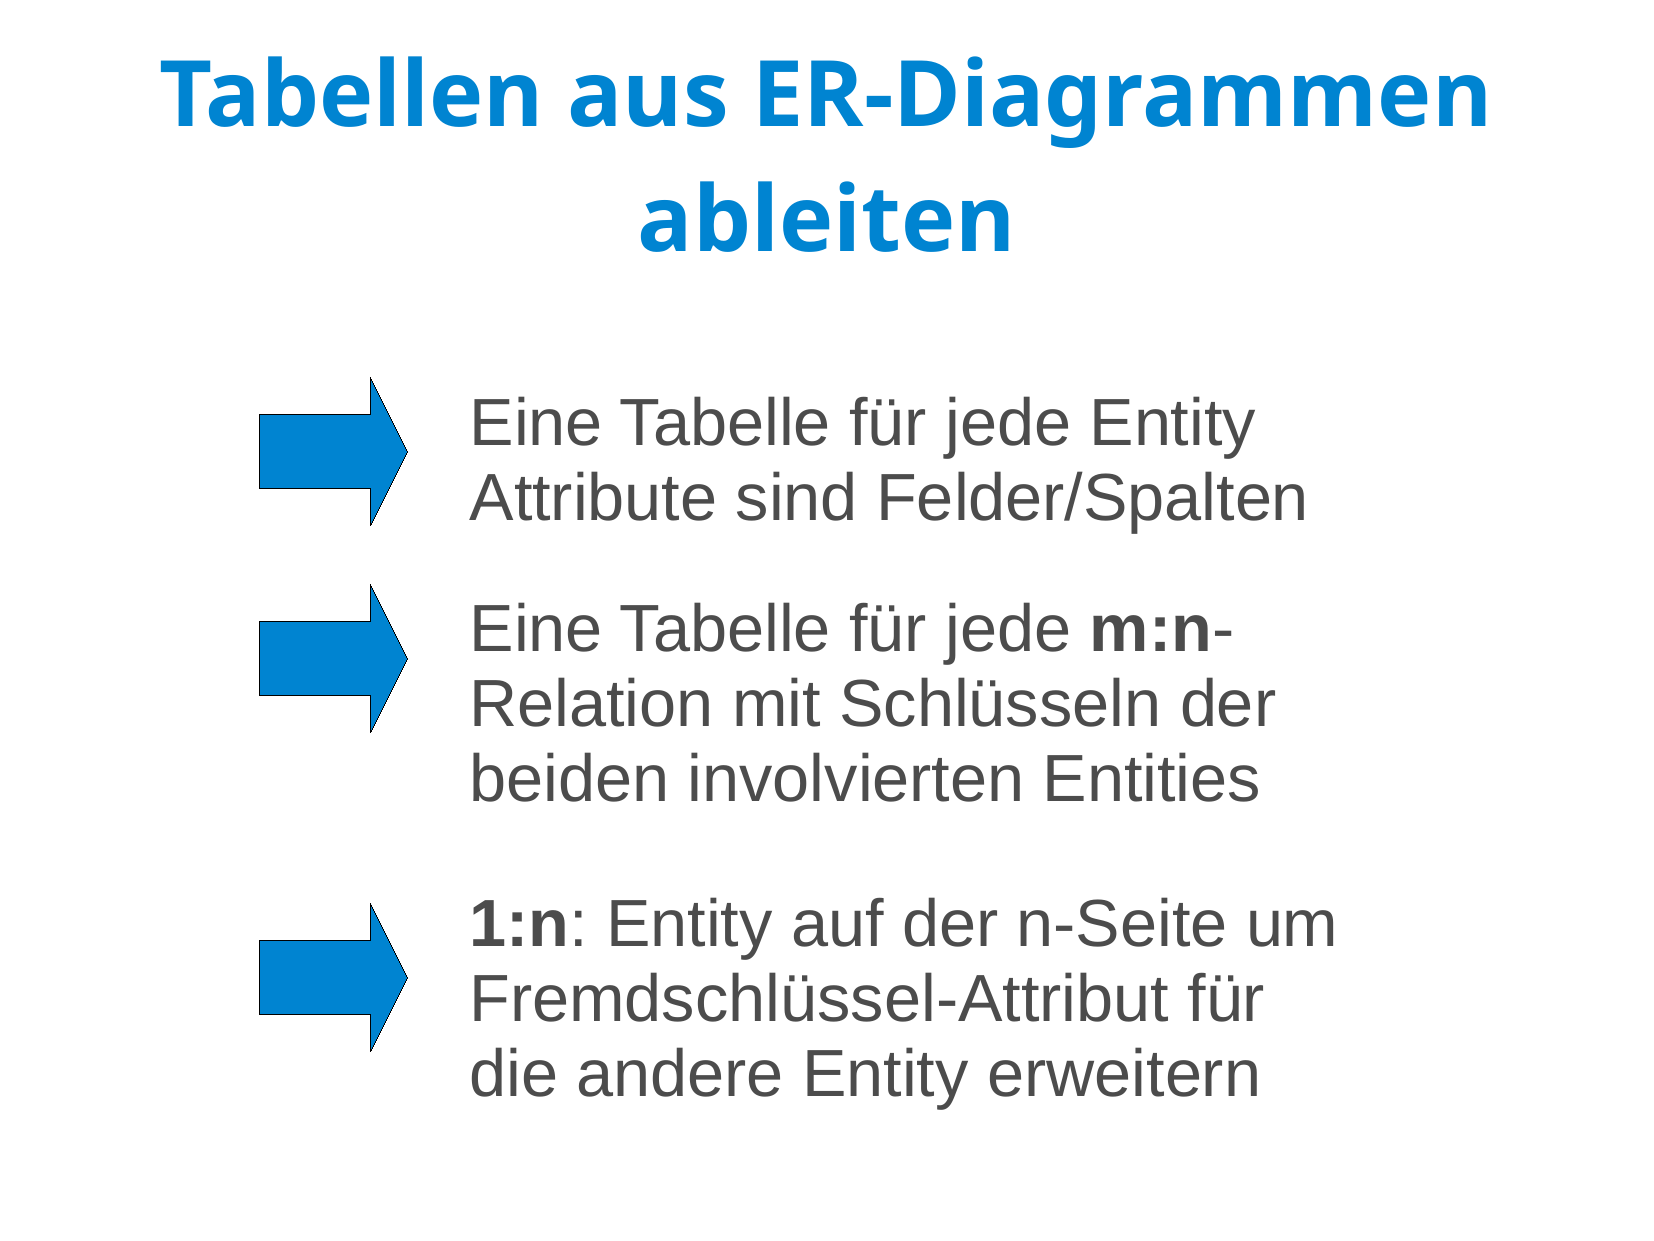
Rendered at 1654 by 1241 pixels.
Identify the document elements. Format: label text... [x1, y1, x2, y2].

text_box Eine Tabelle für jede Entity Attribute sind Felder/Spalten [454, 377, 1371, 543]
title Tabellen aus ER-Diagrammen ableiten [82, 45, 1571, 261]
text_box [259, 903, 408, 1052]
text_box Eine Tabelle für jede m:n-Relation mit Schlüsseln der beiden involvierten Entities [454, 583, 1371, 823]
text_box [259, 584, 408, 733]
text_box 1:n: Entity auf der n-Seite um Fremdschlüssel-Attribut für die andere Entity erweitern [454, 879, 1371, 1119]
text_box [259, 377, 408, 526]
